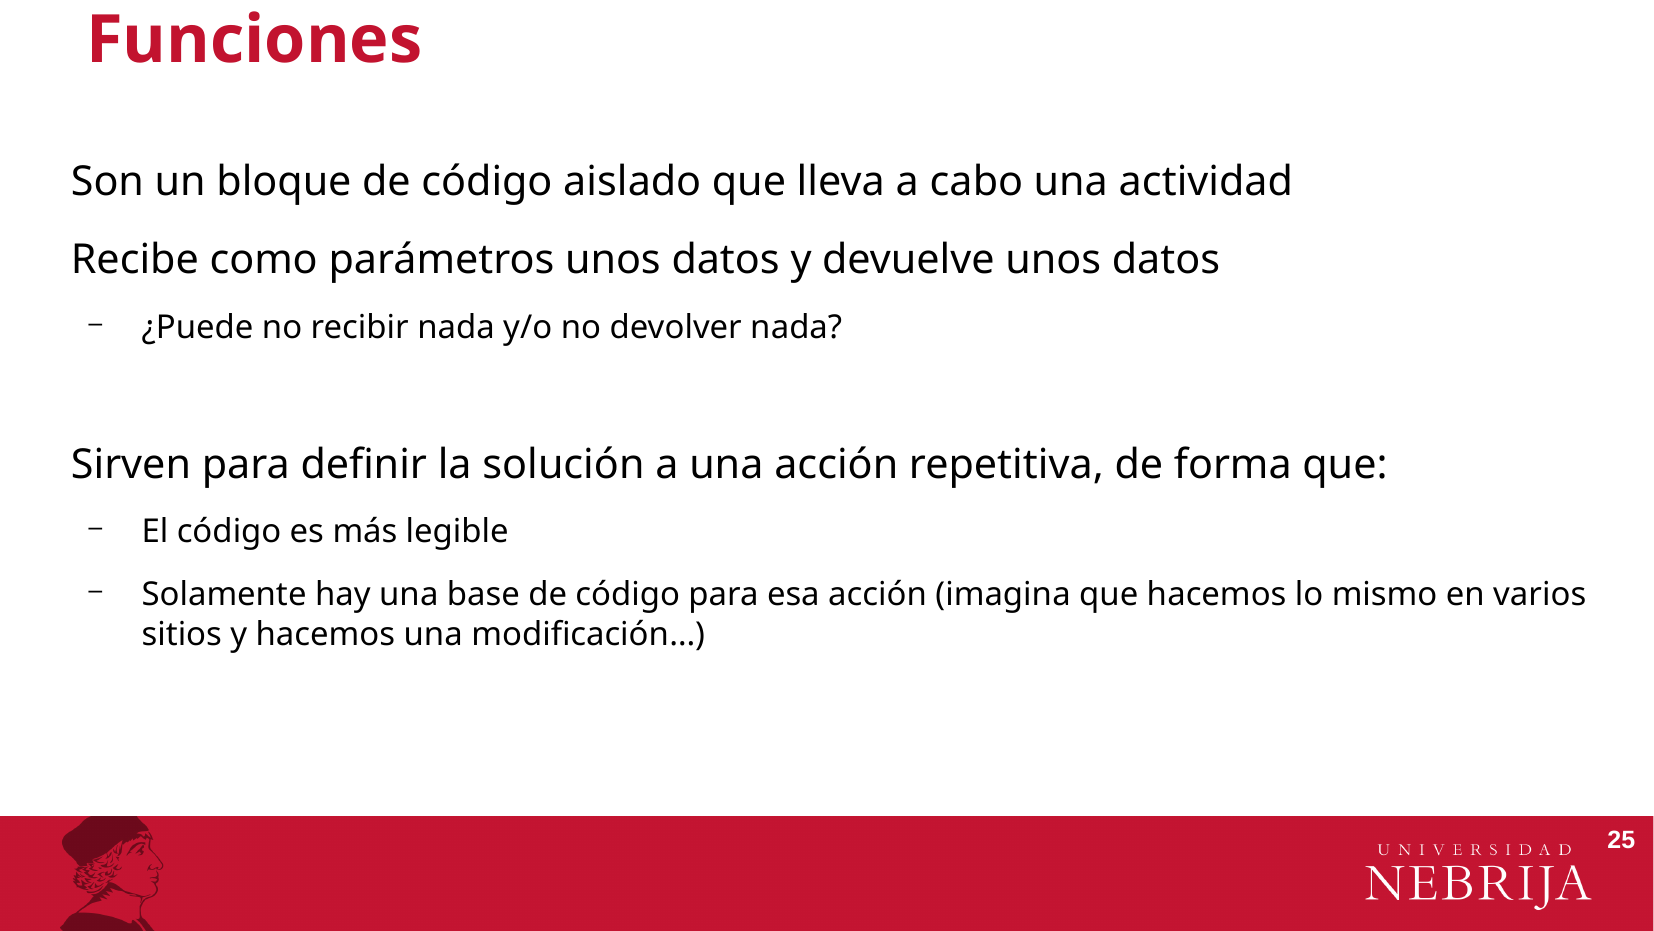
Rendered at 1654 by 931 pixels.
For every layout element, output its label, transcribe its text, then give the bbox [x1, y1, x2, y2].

text_box Funciones [0, 0, 1650, 75]
list Son un bloque de código aislado que lleva a cabo una actividad Recibe como parámetros unos datos y devuelve unos datos ¿Puede no recibir nada y/o no devolver nada? Sirven para definir la solución a una acción repetitiva, de forma que: El código es más legible Solamente hay una base de código para esa acción (imagina que hacemos lo mismo en varios sitios y hacemos una modificación…) [0, 75, 1654, 826]
picture [0, 826, 1654, 931]
